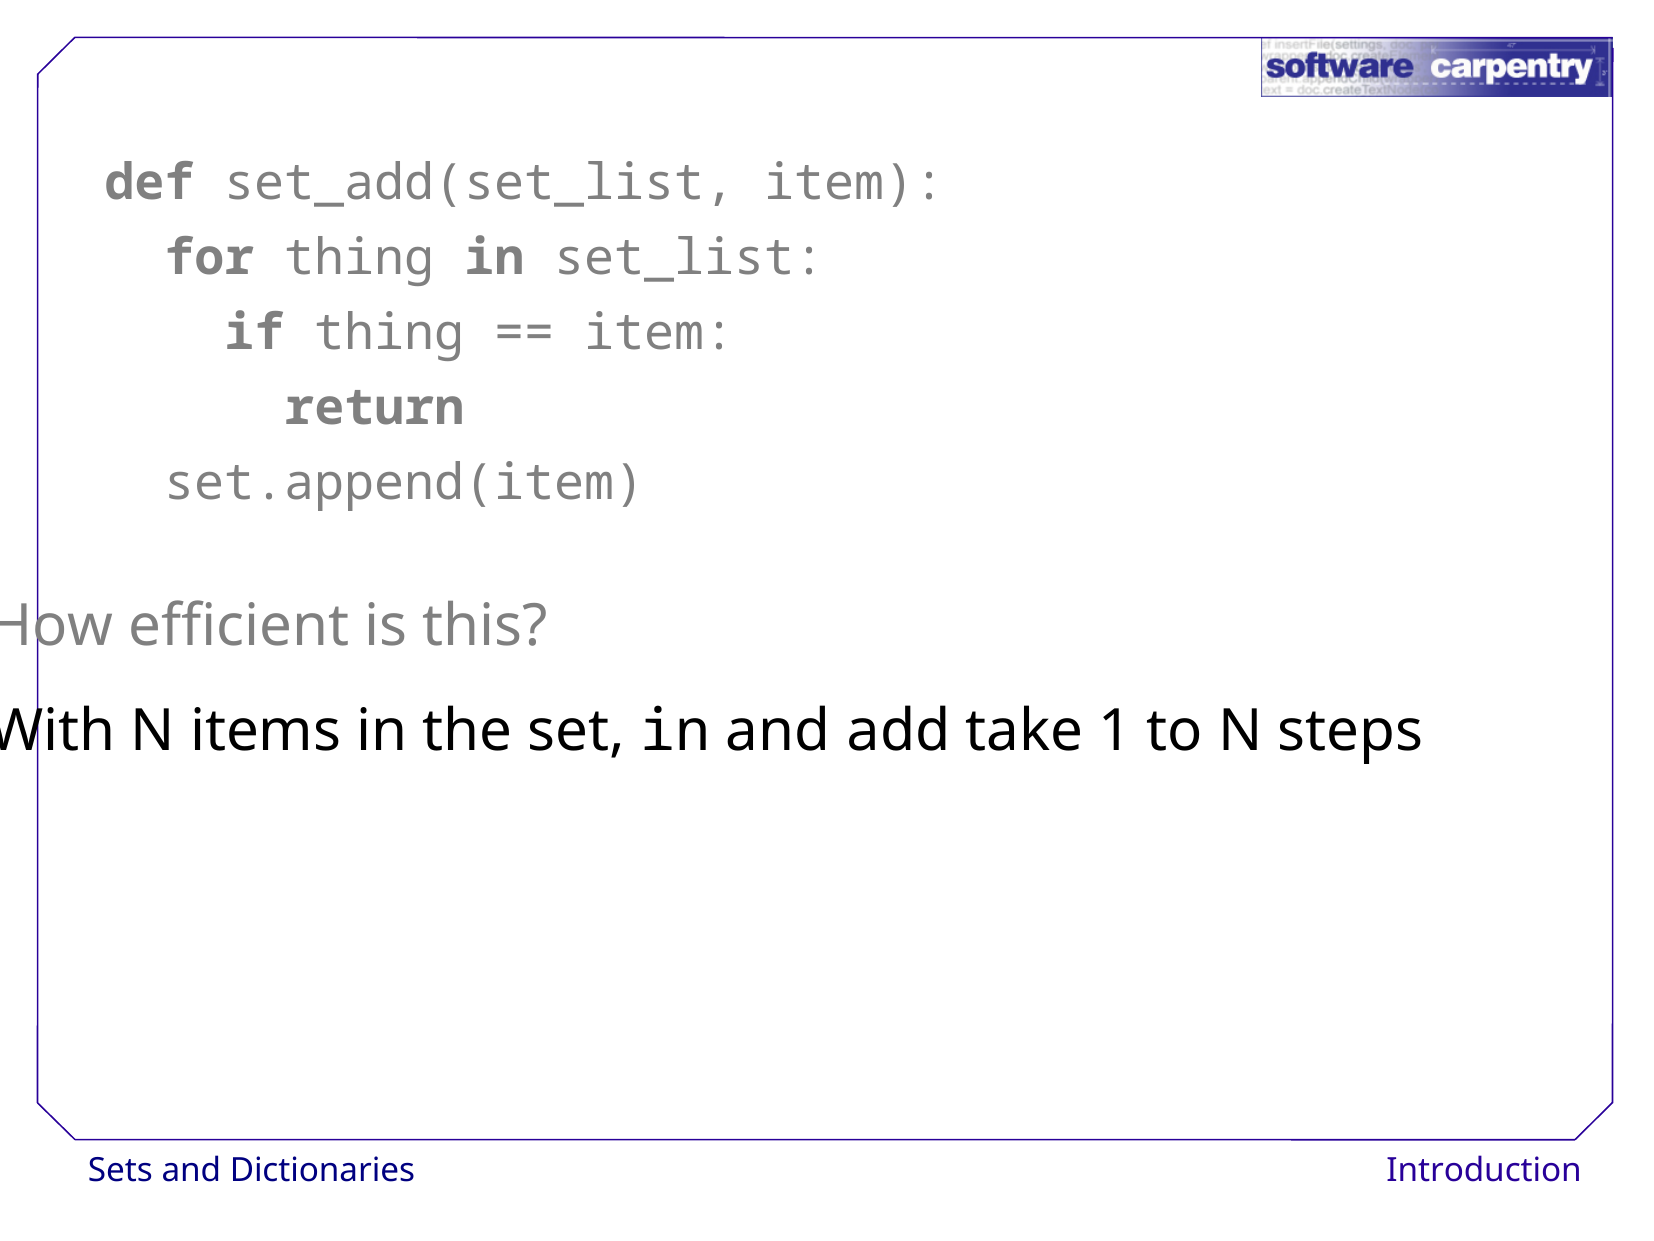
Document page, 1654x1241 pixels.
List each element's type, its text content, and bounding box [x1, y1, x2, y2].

picture [1261, 39, 1613, 97]
text_box def set_add(set_list, item): for thing in set_list: if thing == item: return set.append(item) [89, 126, 1512, 535]
text_box How efficient is this? With N items in the set, in and add take 1 to N steps [0, 544, 1589, 770]
